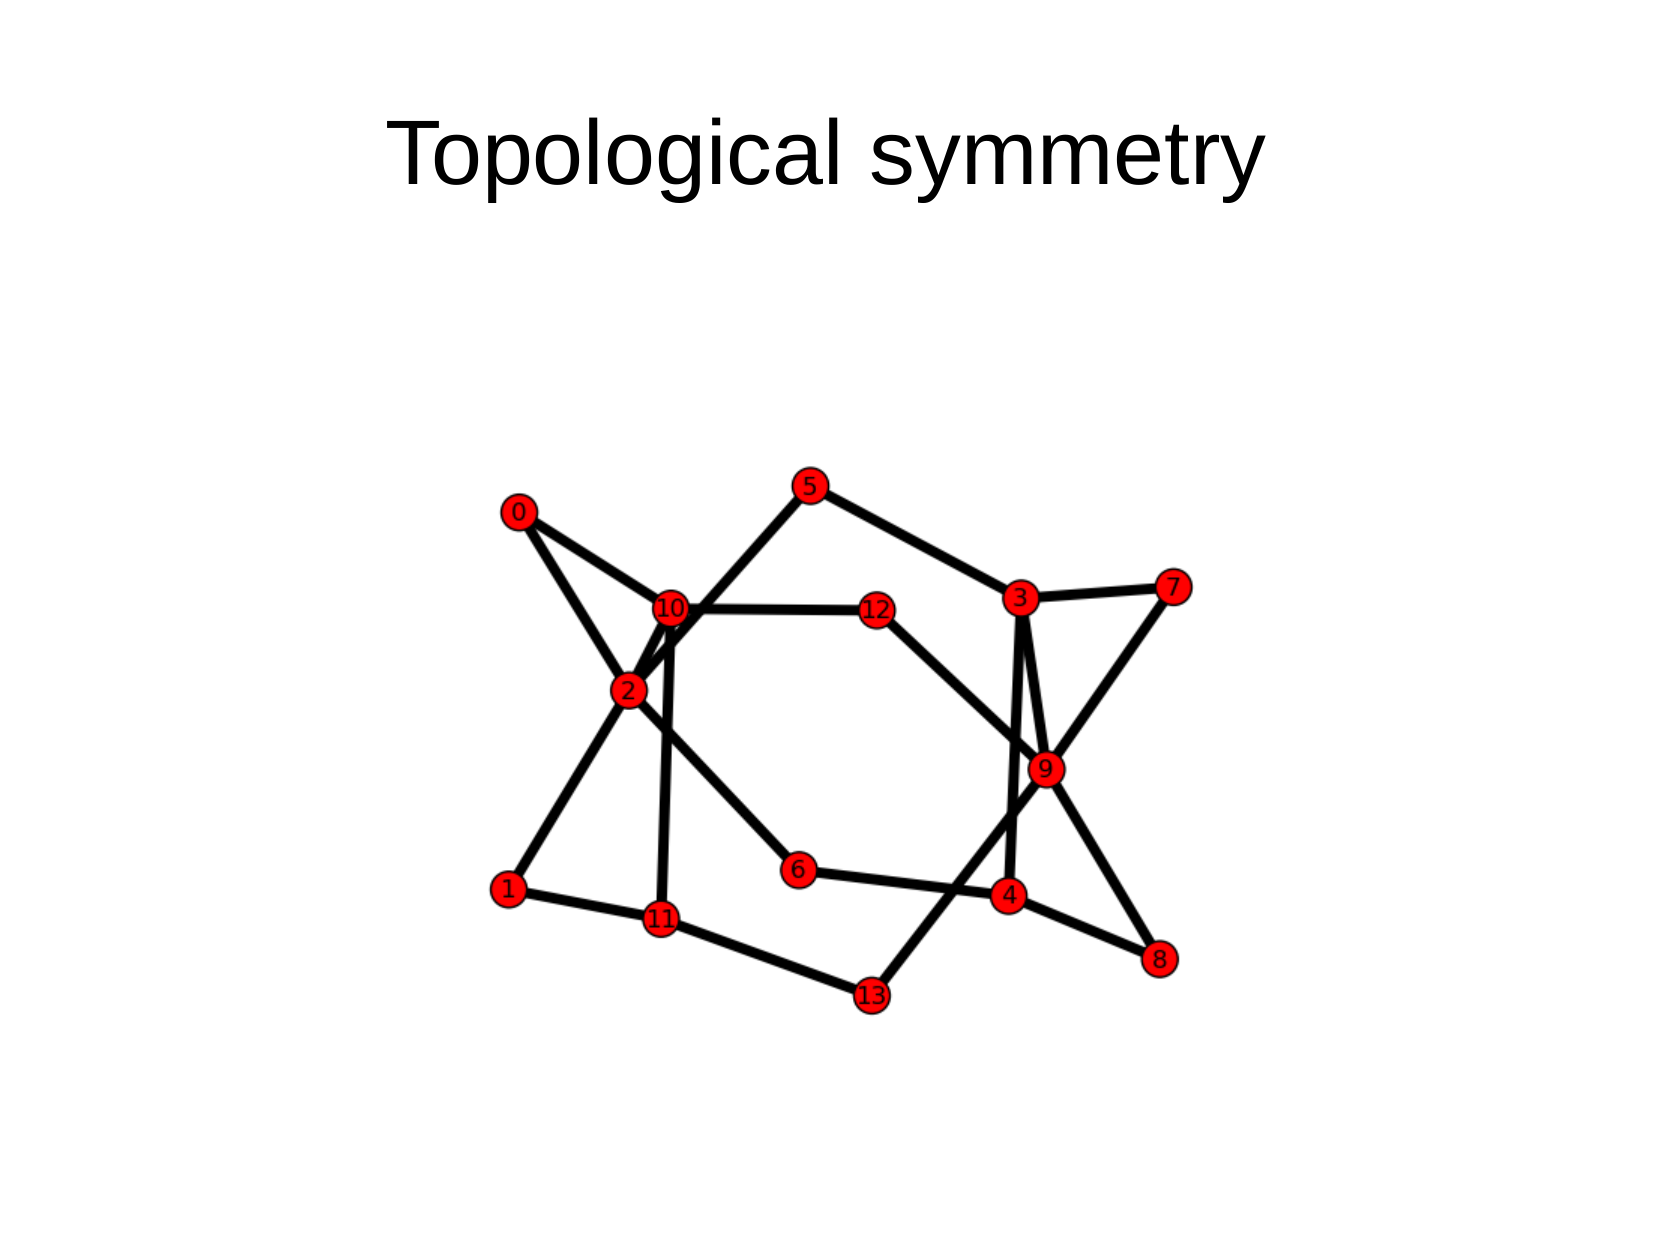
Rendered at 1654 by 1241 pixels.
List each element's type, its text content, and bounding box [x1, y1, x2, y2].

picture [226, 288, 1427, 1189]
title Topological symmetry [82, 49, 1571, 257]
